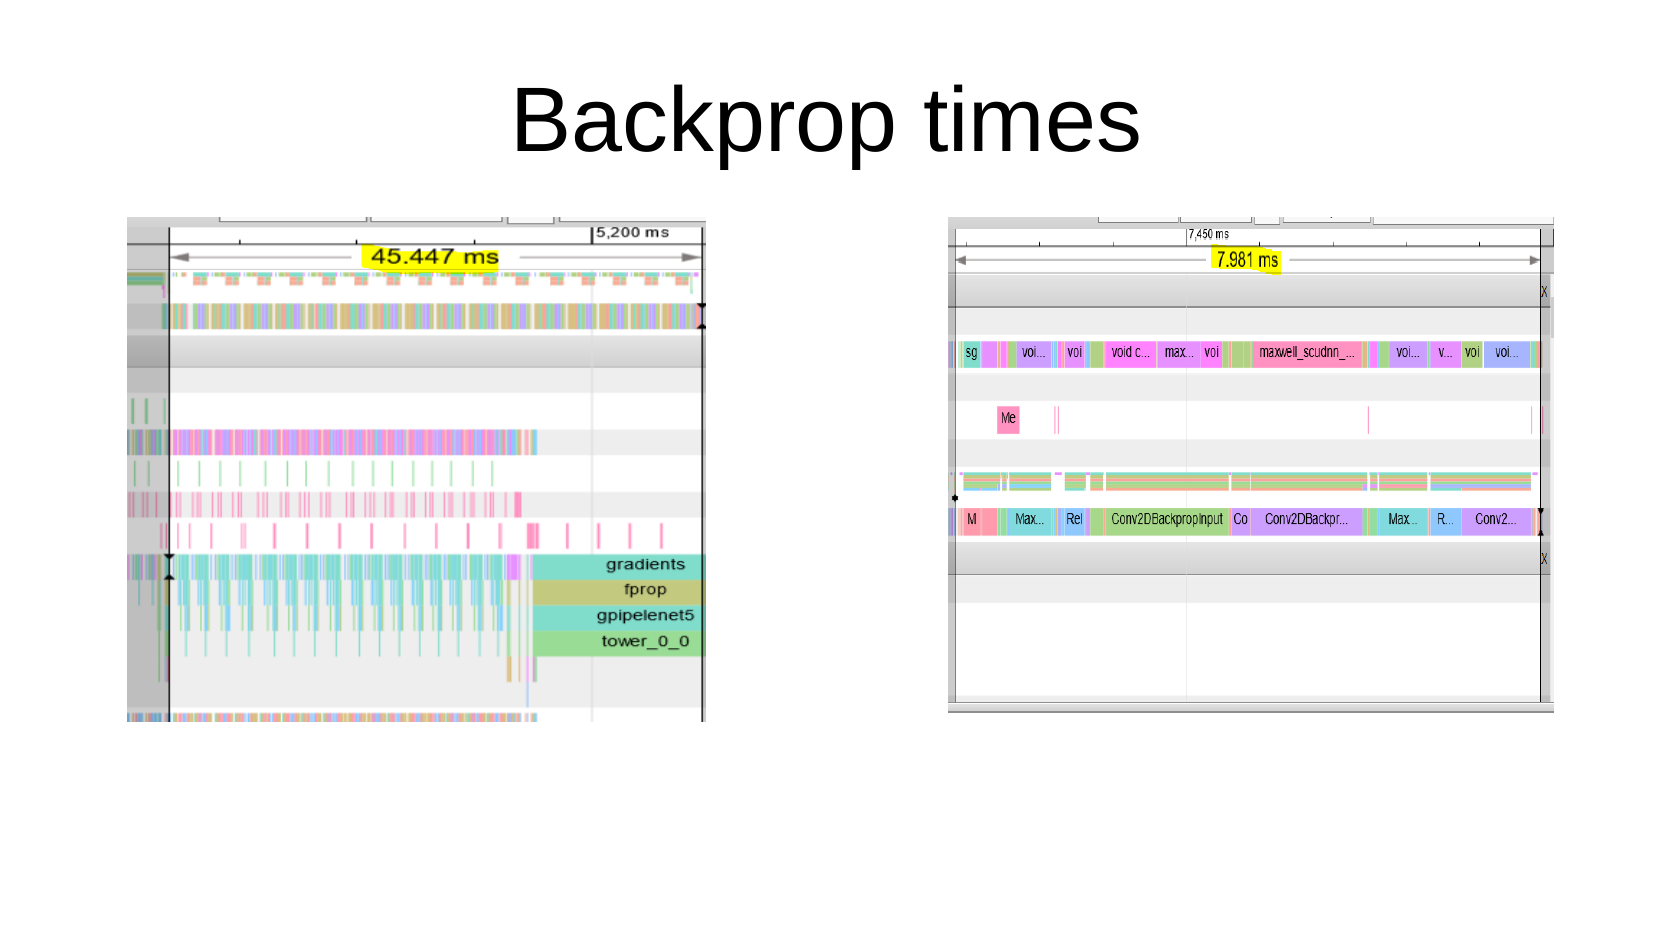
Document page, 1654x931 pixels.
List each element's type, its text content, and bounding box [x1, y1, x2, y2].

picture [948, 217, 1554, 713]
picture [127, 217, 706, 722]
title Backprop times [82, 37, 1571, 193]
